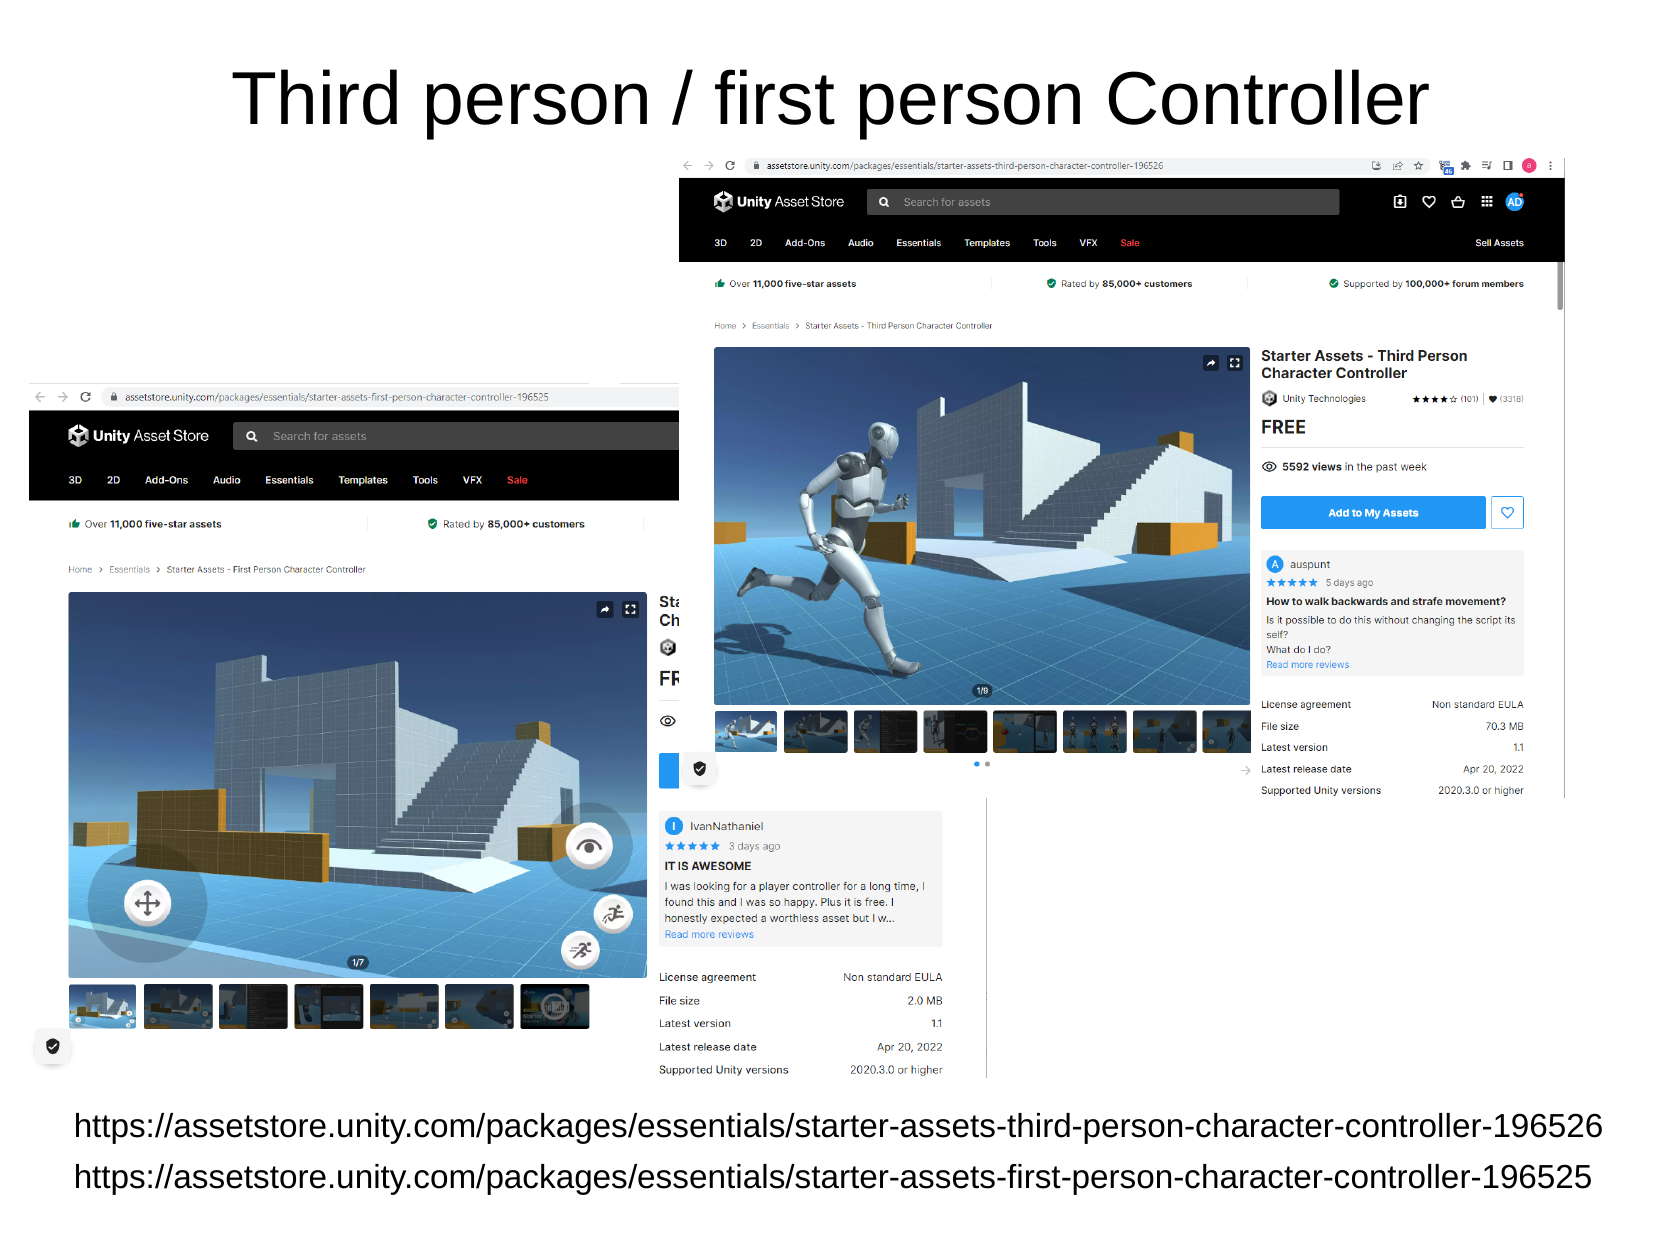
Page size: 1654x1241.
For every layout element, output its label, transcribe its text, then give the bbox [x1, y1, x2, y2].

text_box https://assetstore.unity.com/packages/essentials/starter-assets-third-person-character-controller-196526 [59, 1099, 1621, 1152]
picture [29, 158, 1565, 1078]
text_box Third person / first person Controller [216, 48, 1447, 148]
text_box https://assetstore.unity.com/packages/essentials/starter-assets-first-person-character-controller-196525 [59, 1151, 1610, 1204]
